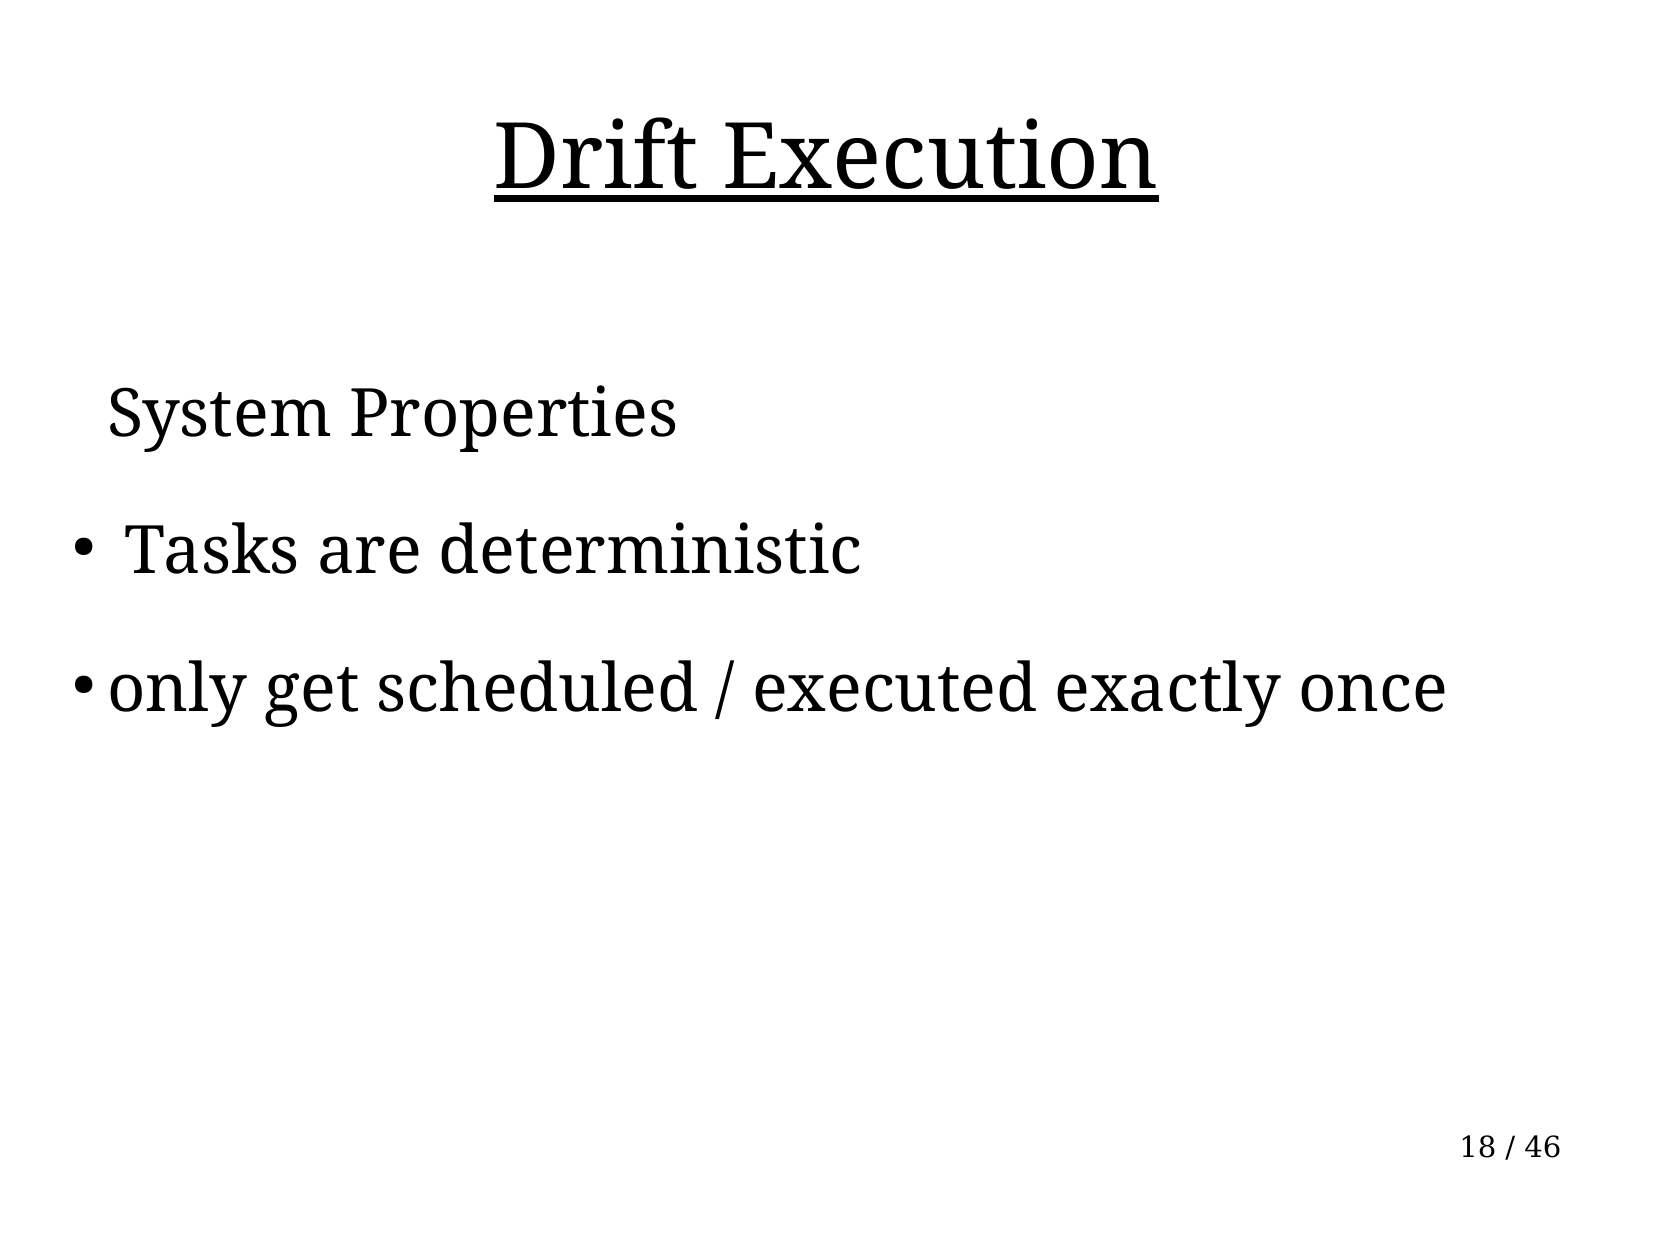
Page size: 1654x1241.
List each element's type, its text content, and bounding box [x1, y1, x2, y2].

subtitle System Properties Tasks are deterministic only get scheduled / executed exactly once [71, 364, 1561, 1241]
title Drift Execution [82, 49, 1571, 257]
